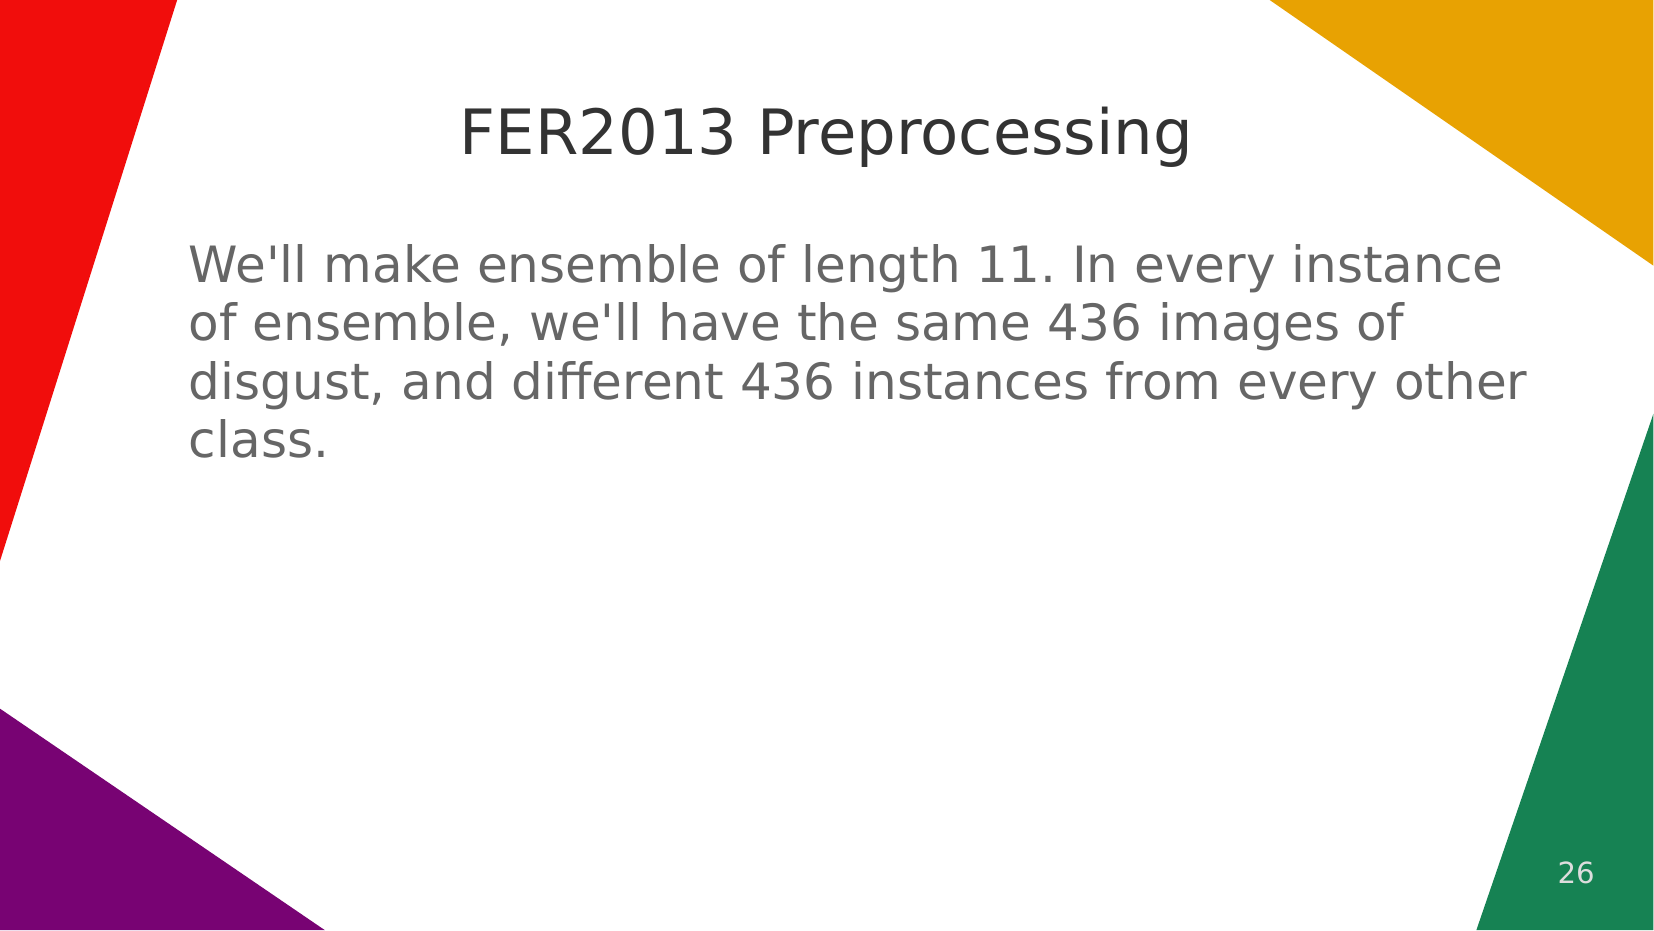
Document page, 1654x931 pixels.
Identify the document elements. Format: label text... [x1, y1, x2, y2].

list We'll make ensemble of length 11. In every instance of ensemble, we'll have the same 436 images of disgust, and different 436 instances from every other class. [118, 236, 1536, 827]
title FER2013 Preprocessing [118, 59, 1536, 207]
